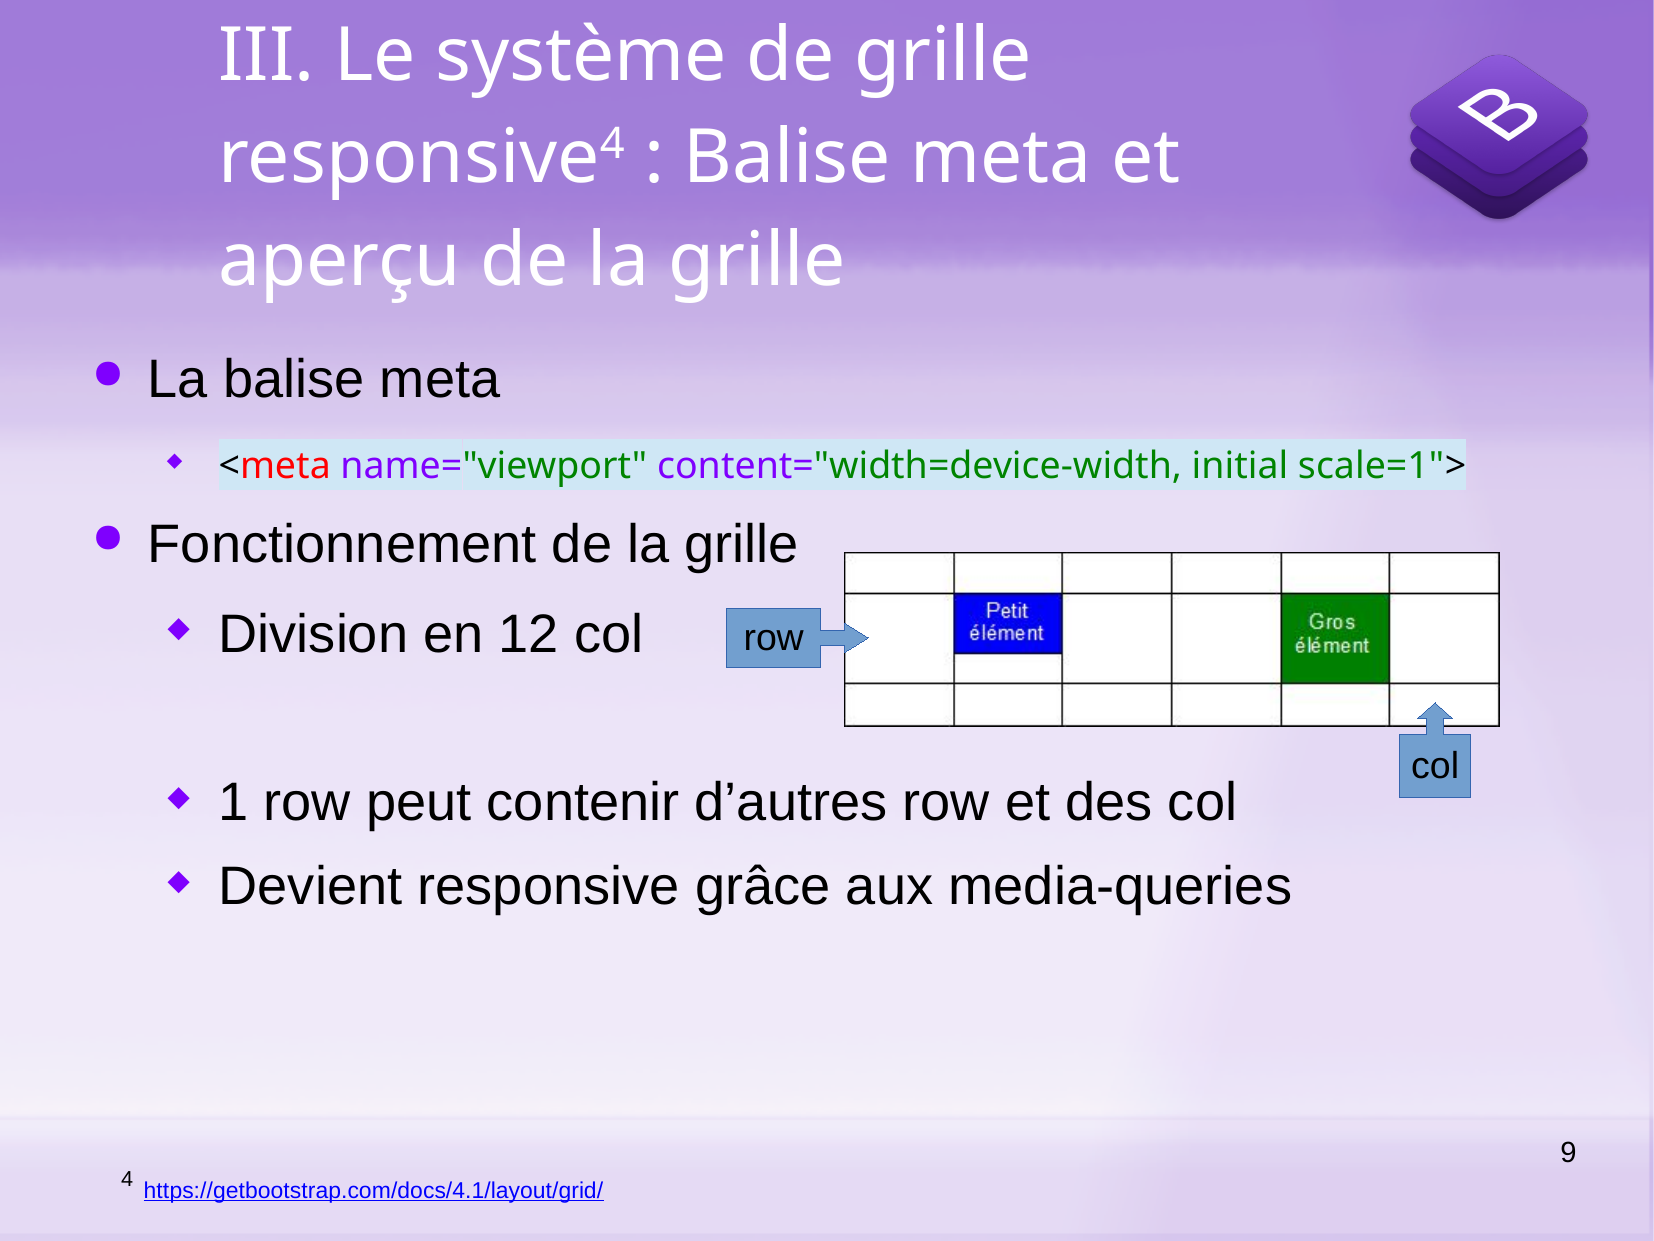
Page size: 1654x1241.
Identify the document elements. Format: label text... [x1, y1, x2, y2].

text_box row [726, 608, 869, 668]
picture [0, 0, 1654, 1241]
title III. Le système de grille responsive4 : Balise meta et aperçu de la grille [218, 26, 1400, 281]
text_box col [1399, 702, 1471, 798]
text_box 4 https://getbootstrap.com/docs/4.1/layout/grid/ [106, 1157, 973, 1216]
list La balise meta <meta name="viewport" content="width=device-width, initial scale=1"> Fonctionnement de la grille Division en 12 col 1 row peut contenir d’autres row et des col Devient responsive grâce aux media-queries [76, 348, 1565, 1068]
